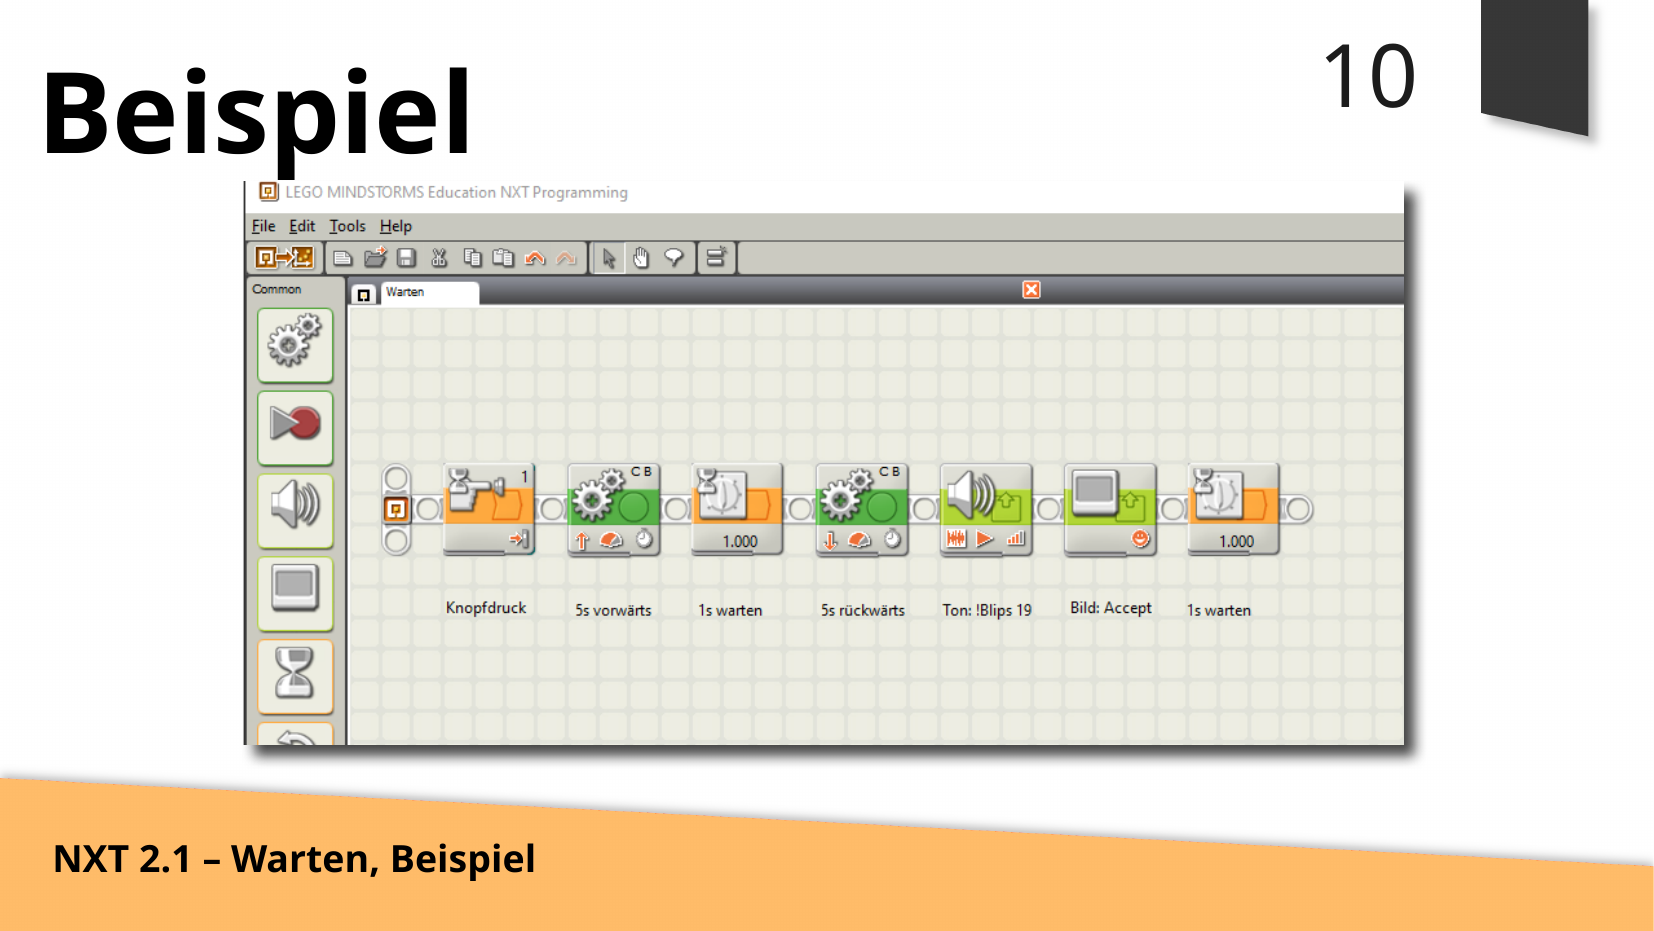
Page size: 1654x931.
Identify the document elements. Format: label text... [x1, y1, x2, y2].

text_box <Foliennummer> [1470, 6, 1595, 148]
picture [0, 0, 1654, 931]
text_box NXT 2.1 – Warten, Beispiel [37, 825, 751, 901]
title Beispiel [37, 32, 1418, 188]
